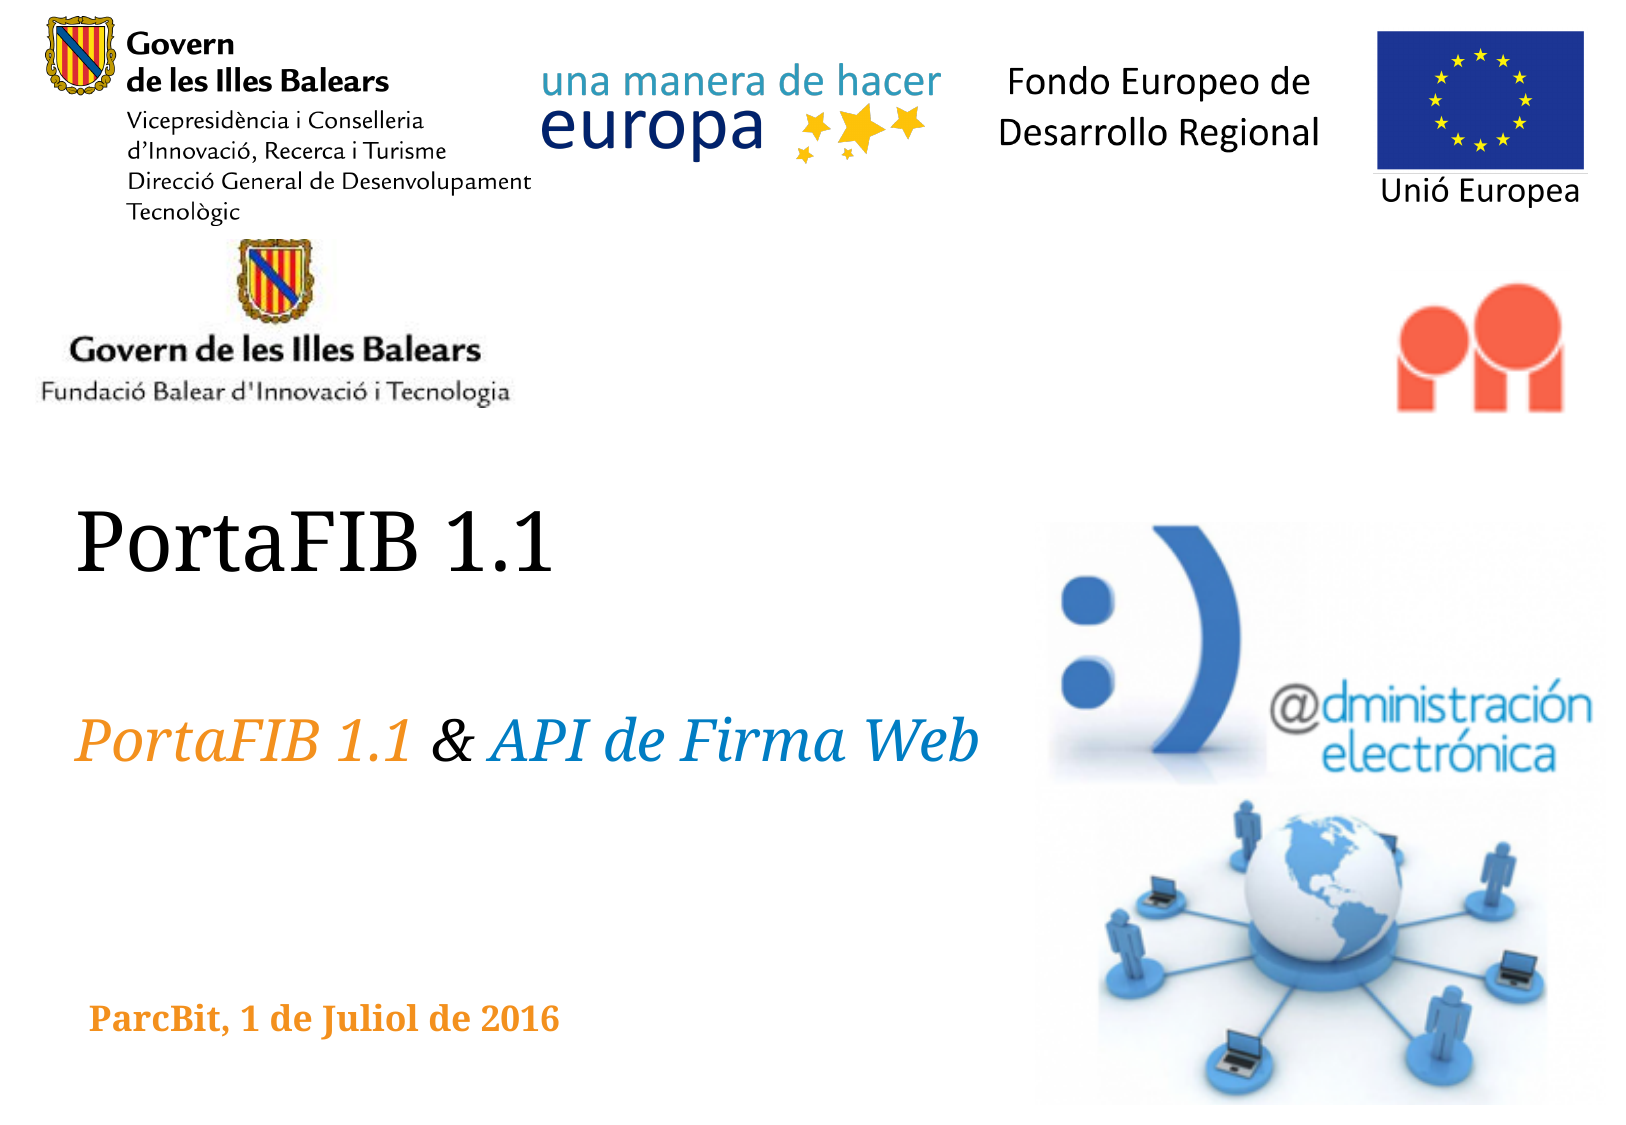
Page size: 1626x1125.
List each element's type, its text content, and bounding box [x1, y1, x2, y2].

picture [1389, 269, 1572, 421]
picture [989, 54, 1328, 162]
picture [1035, 522, 1606, 1105]
picture [35, 239, 517, 408]
picture [1373, 27, 1588, 208]
picture [45, 16, 531, 226]
subtitle ParcBit, 1 de Juliol de 2016 [88, 987, 848, 1039]
picture [542, 63, 941, 164]
title PortaFIB 1.1 PortaFIB 1.1 & API de Firma Web [75, 495, 1079, 706]
